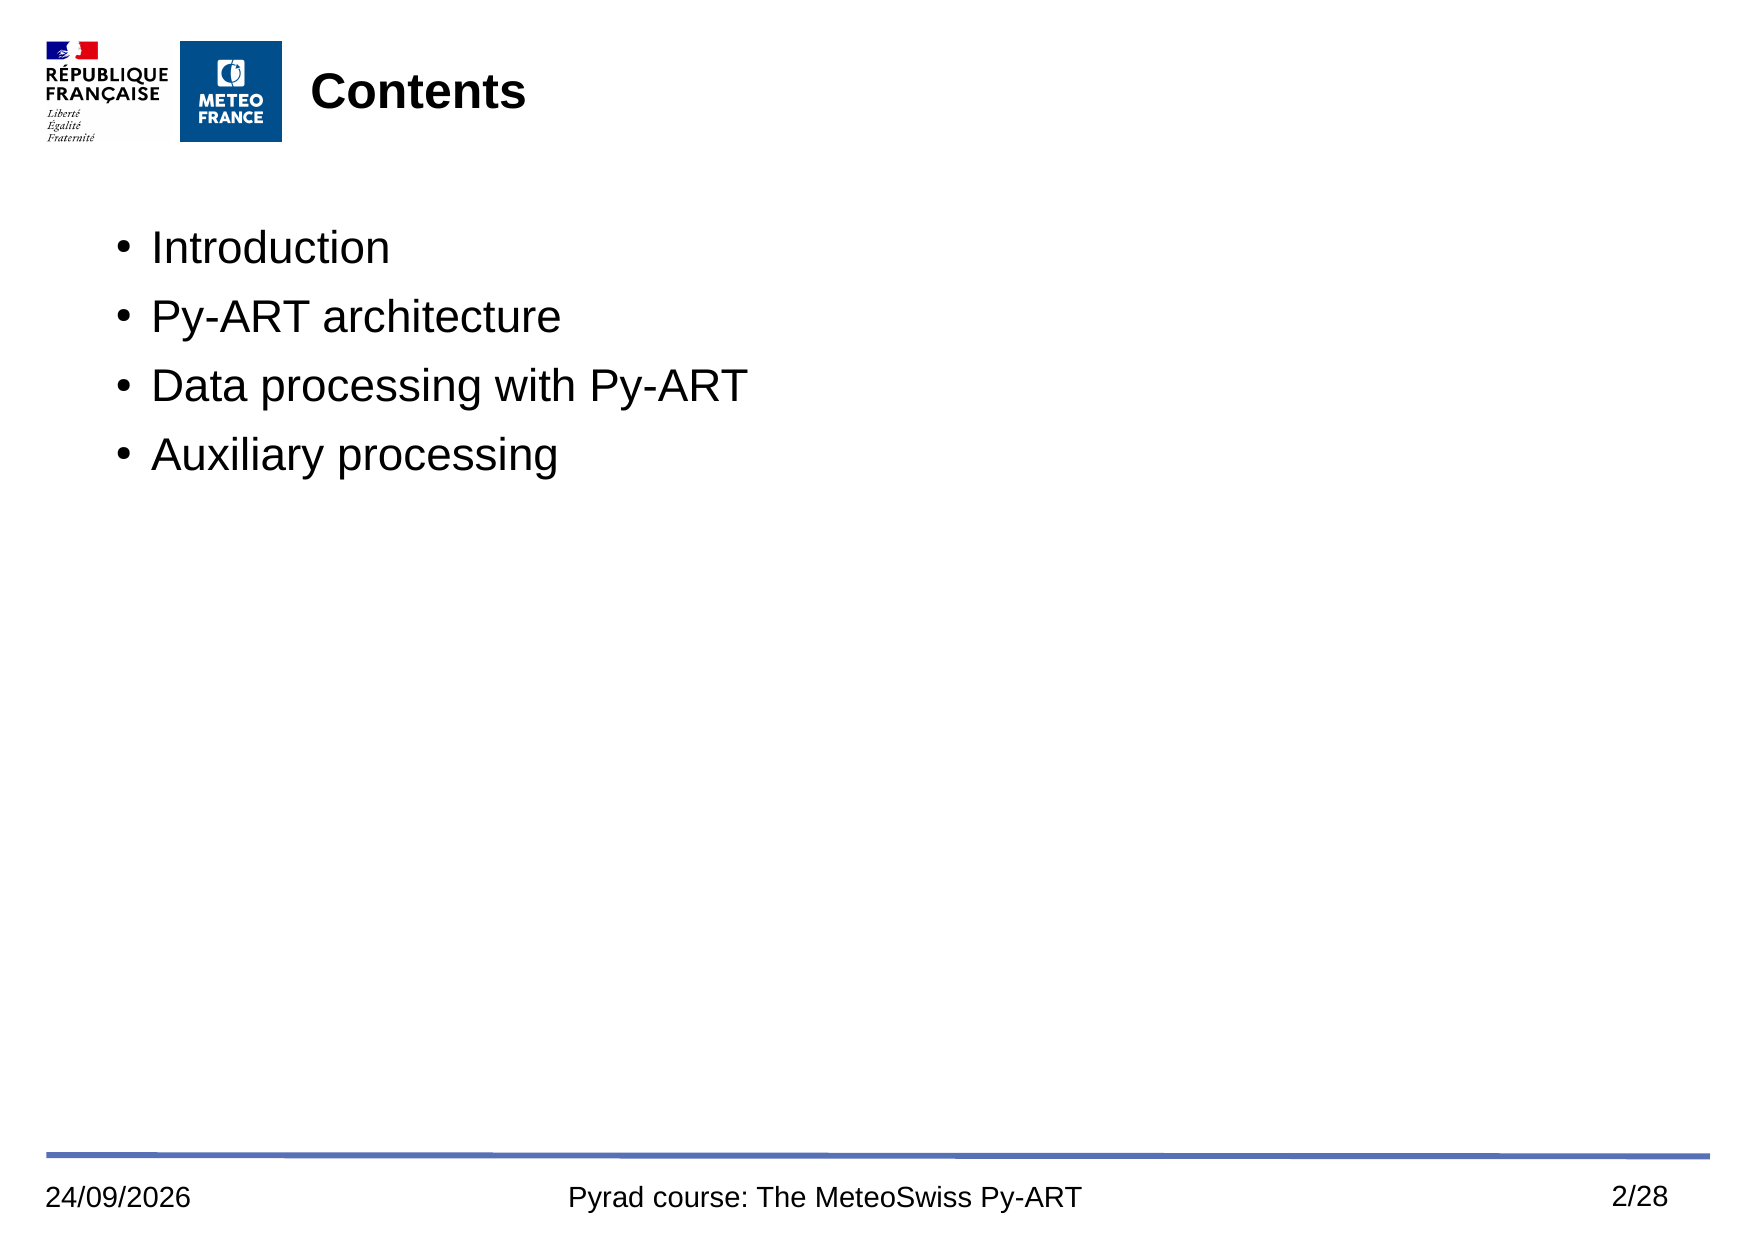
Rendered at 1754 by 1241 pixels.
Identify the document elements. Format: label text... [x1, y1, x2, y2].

picture [180, 41, 282, 142]
picture [46, 41, 172, 142]
title Contents [310, 40, 1697, 142]
list Introduction Py-ART architecture Data processing with Py-ART Auxiliary processing [44, 222, 1712, 1118]
